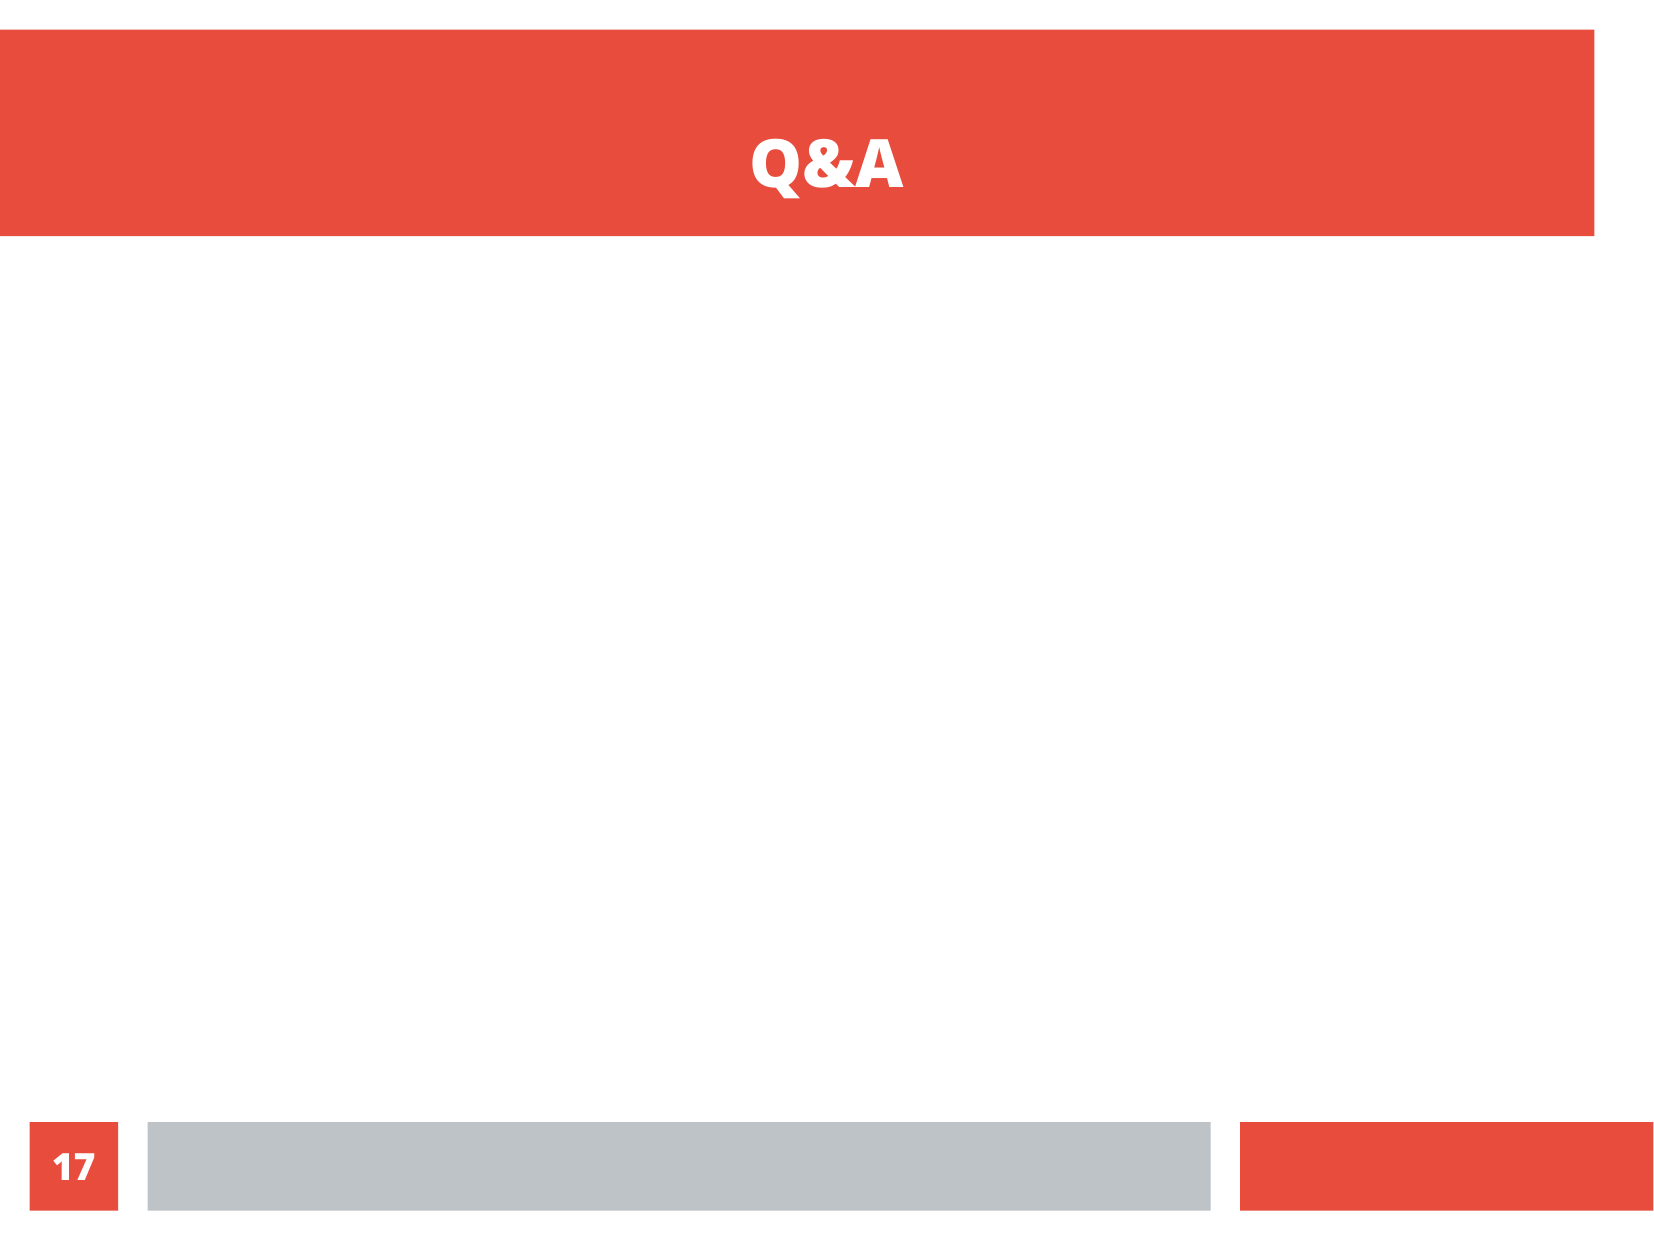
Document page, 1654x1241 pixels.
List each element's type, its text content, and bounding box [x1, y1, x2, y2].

title Q&A [59, 59, 1595, 207]
